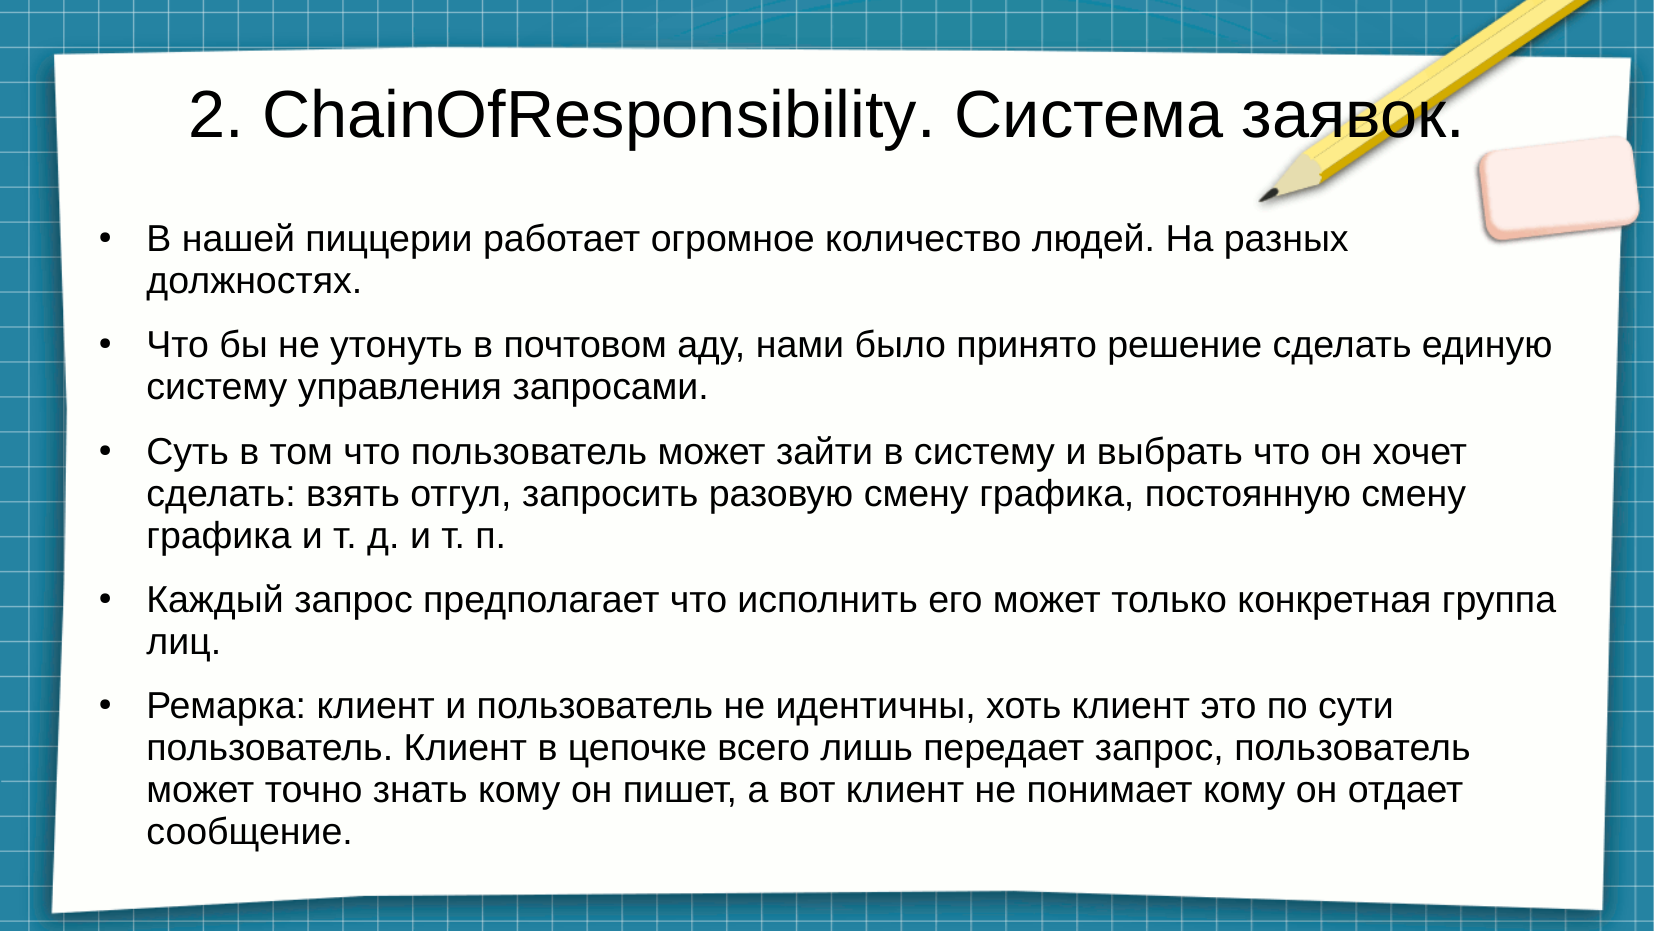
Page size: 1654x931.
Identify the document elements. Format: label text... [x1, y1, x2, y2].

title 2. ChainOfResponsibility. Система заявок. [82, 37, 1571, 193]
picture [0, 0, 1654, 931]
list В нашей пиццерии работает огромное количество людей. На разных должностях. Что бы не утонуть в почтовом аду, нами было принято решение сделать единую систему управления запросами. Суть в том что пользователь может зайти в систему и выбрать что он хочет сделать: взять отгул, запросить разовую смену графика, постоянную смену графика и т. д. и т. п. Каждый запрос предполагает что исполнить его может только конкретная группа лиц. Ремарка: клиент и пользователь не идентичны, хоть клиент это по сути пользователь. Клиент в цепочке всего лишь передает запрос, пользователь может точно знать кому он пишет, а вот клиент не понимает кому он отдает сообщение. [82, 217, 1571, 857]
